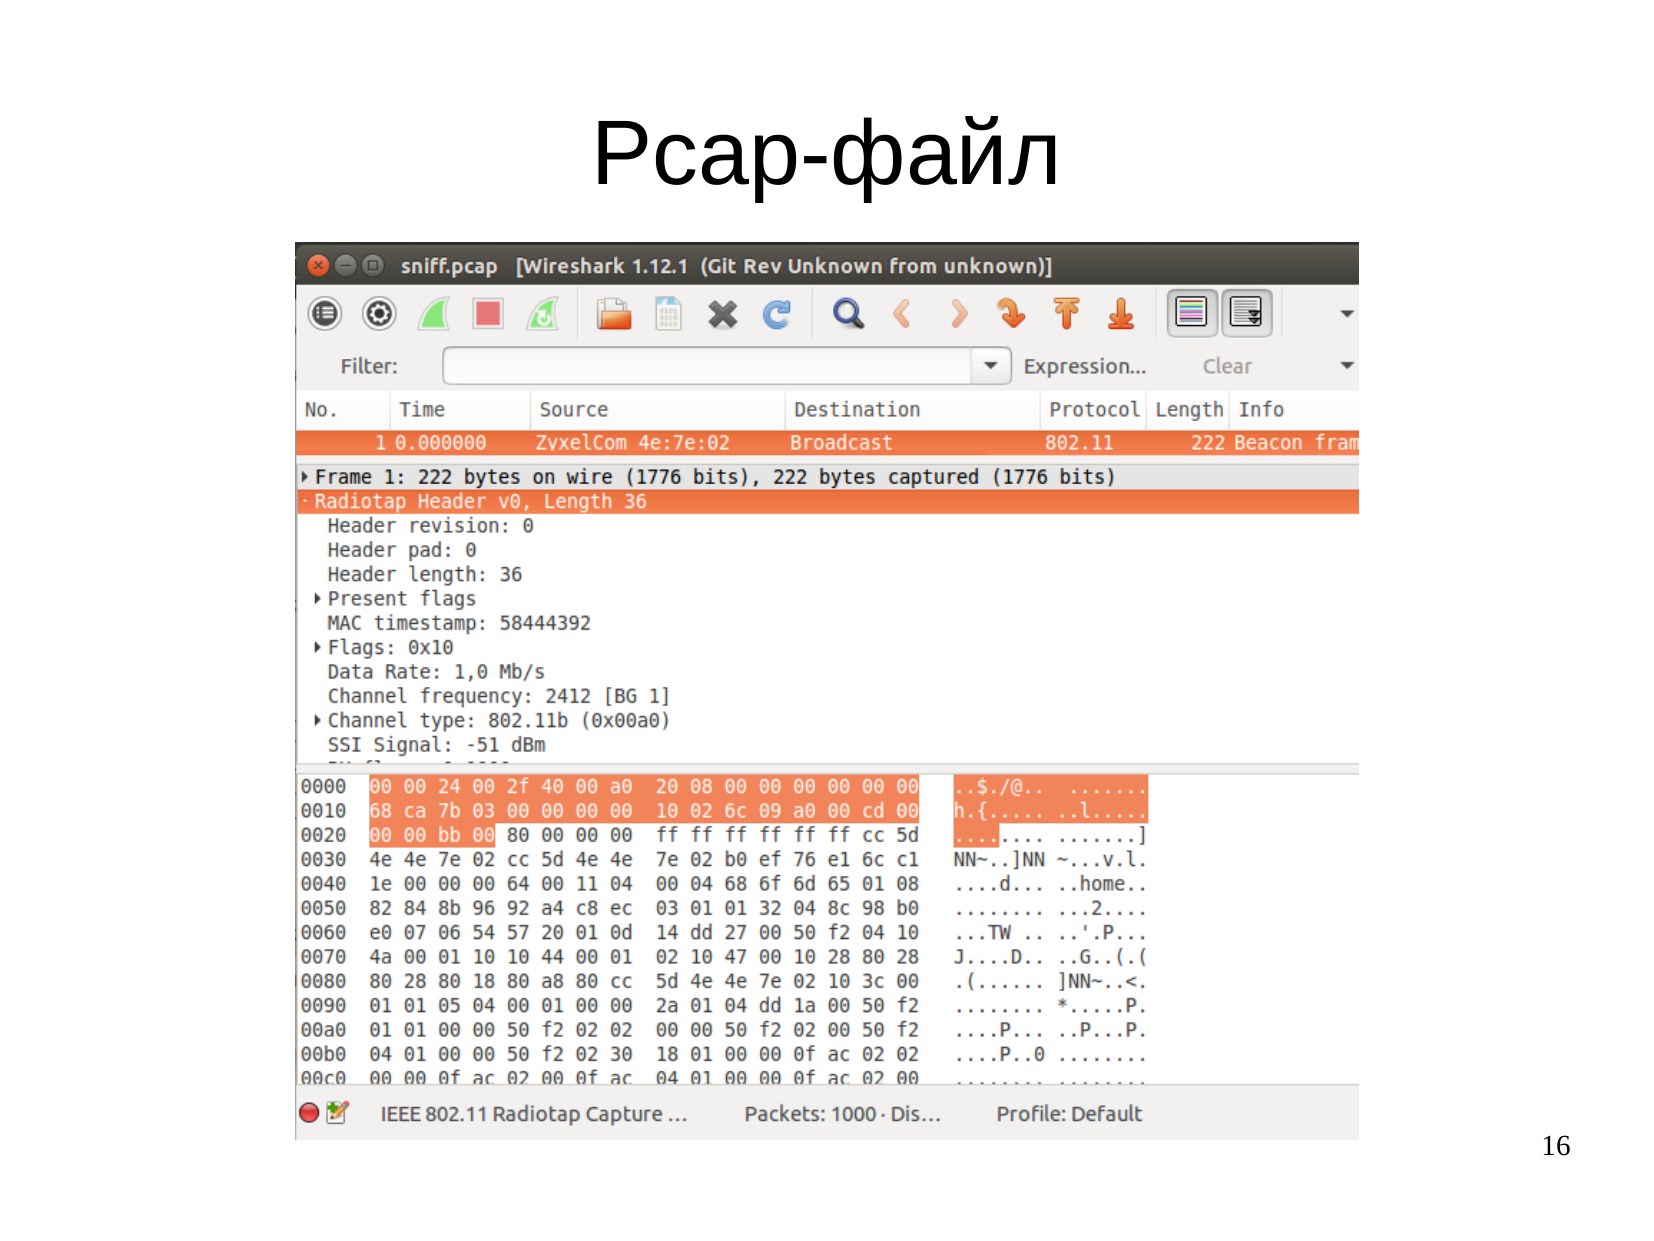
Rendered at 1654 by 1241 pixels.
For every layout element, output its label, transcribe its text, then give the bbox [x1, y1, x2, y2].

picture [295, 242, 1359, 1140]
title Pcap-файл [82, 49, 1571, 257]
